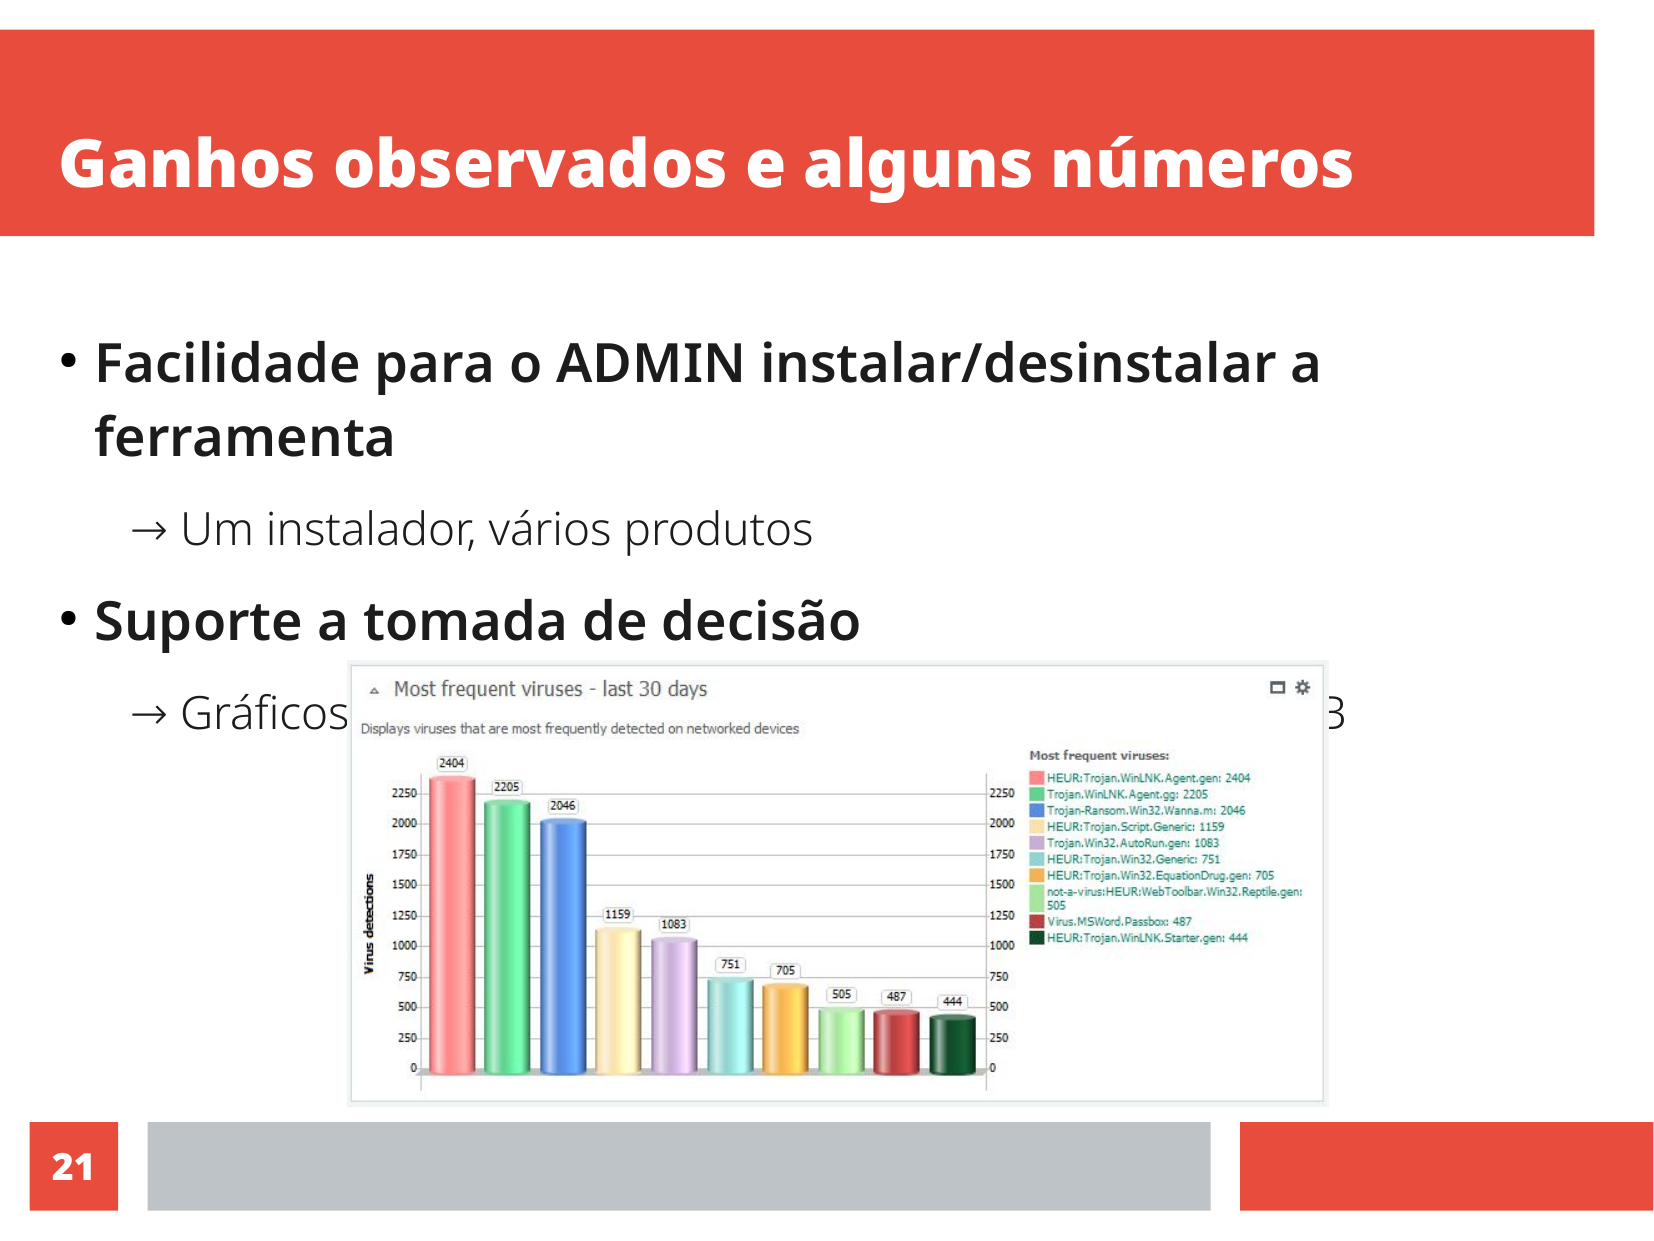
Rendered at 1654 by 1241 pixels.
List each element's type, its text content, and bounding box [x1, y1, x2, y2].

list Facilidade para o ADMIN instalar/desinstalar a ferramenta → Um instalador, vários produtos Suporte a tomada de decisão → Gráficos e relatórios sobre a saúde das máquinas da MB [59, 324, 1565, 1093]
title Ganhos observados e alguns números [59, 59, 1595, 207]
picture [347, 660, 1329, 1107]
